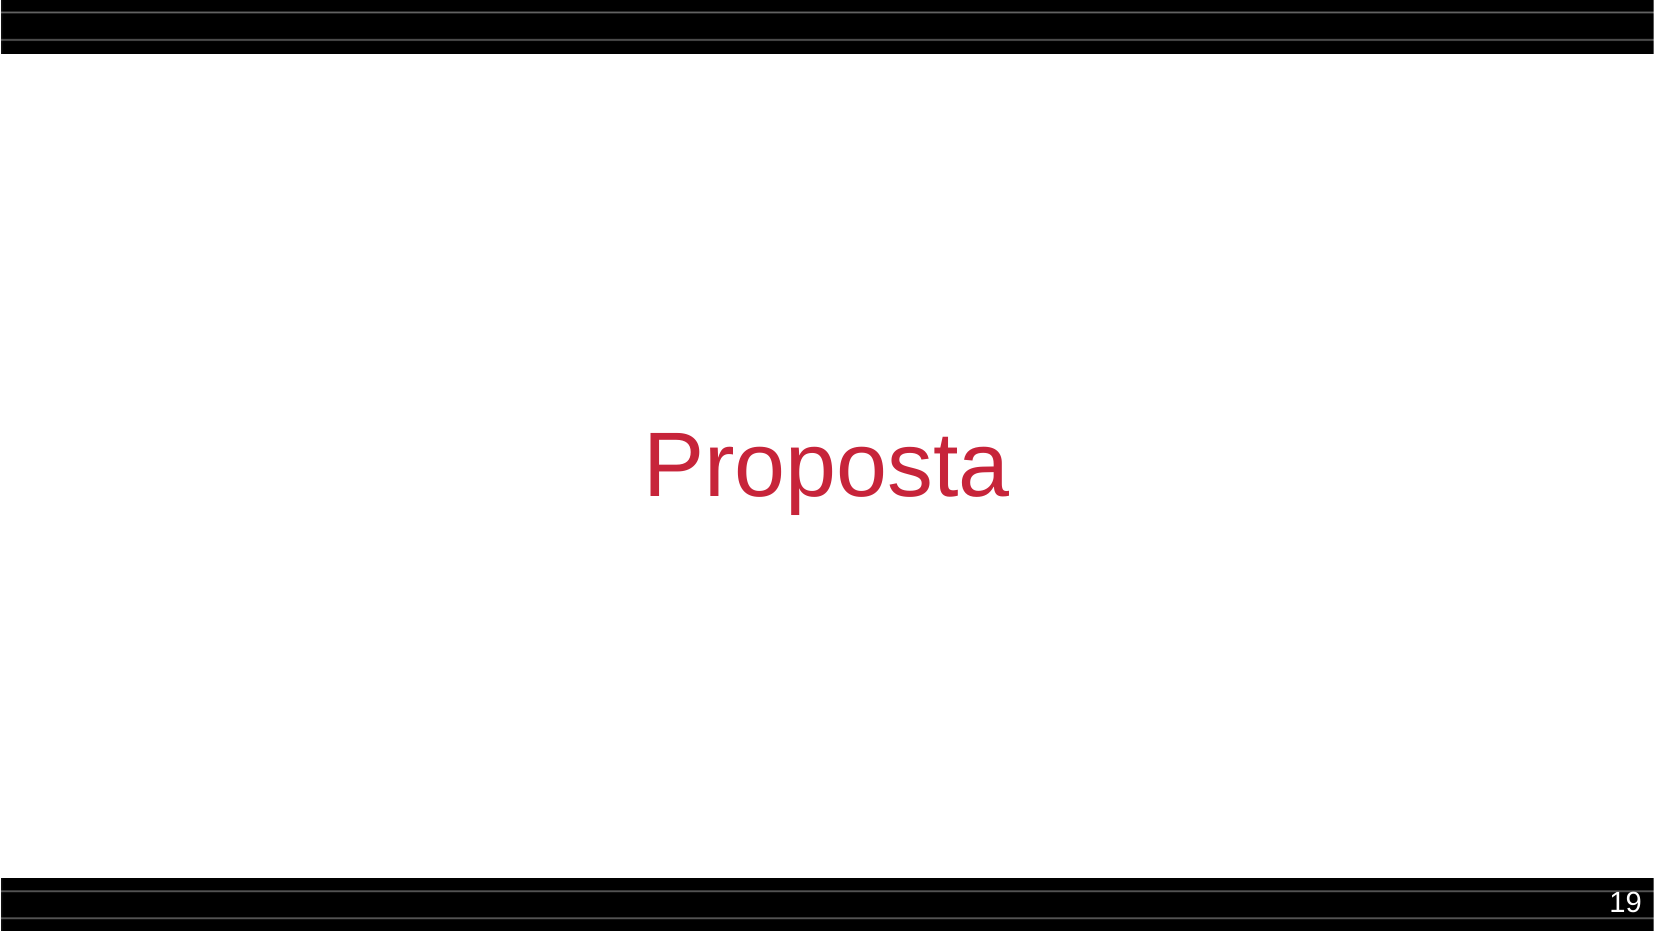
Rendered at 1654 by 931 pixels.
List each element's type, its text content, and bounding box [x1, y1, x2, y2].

picture [1, 0, 1654, 54]
picture [1, 878, 1654, 931]
title Proposta [82, 387, 1571, 543]
